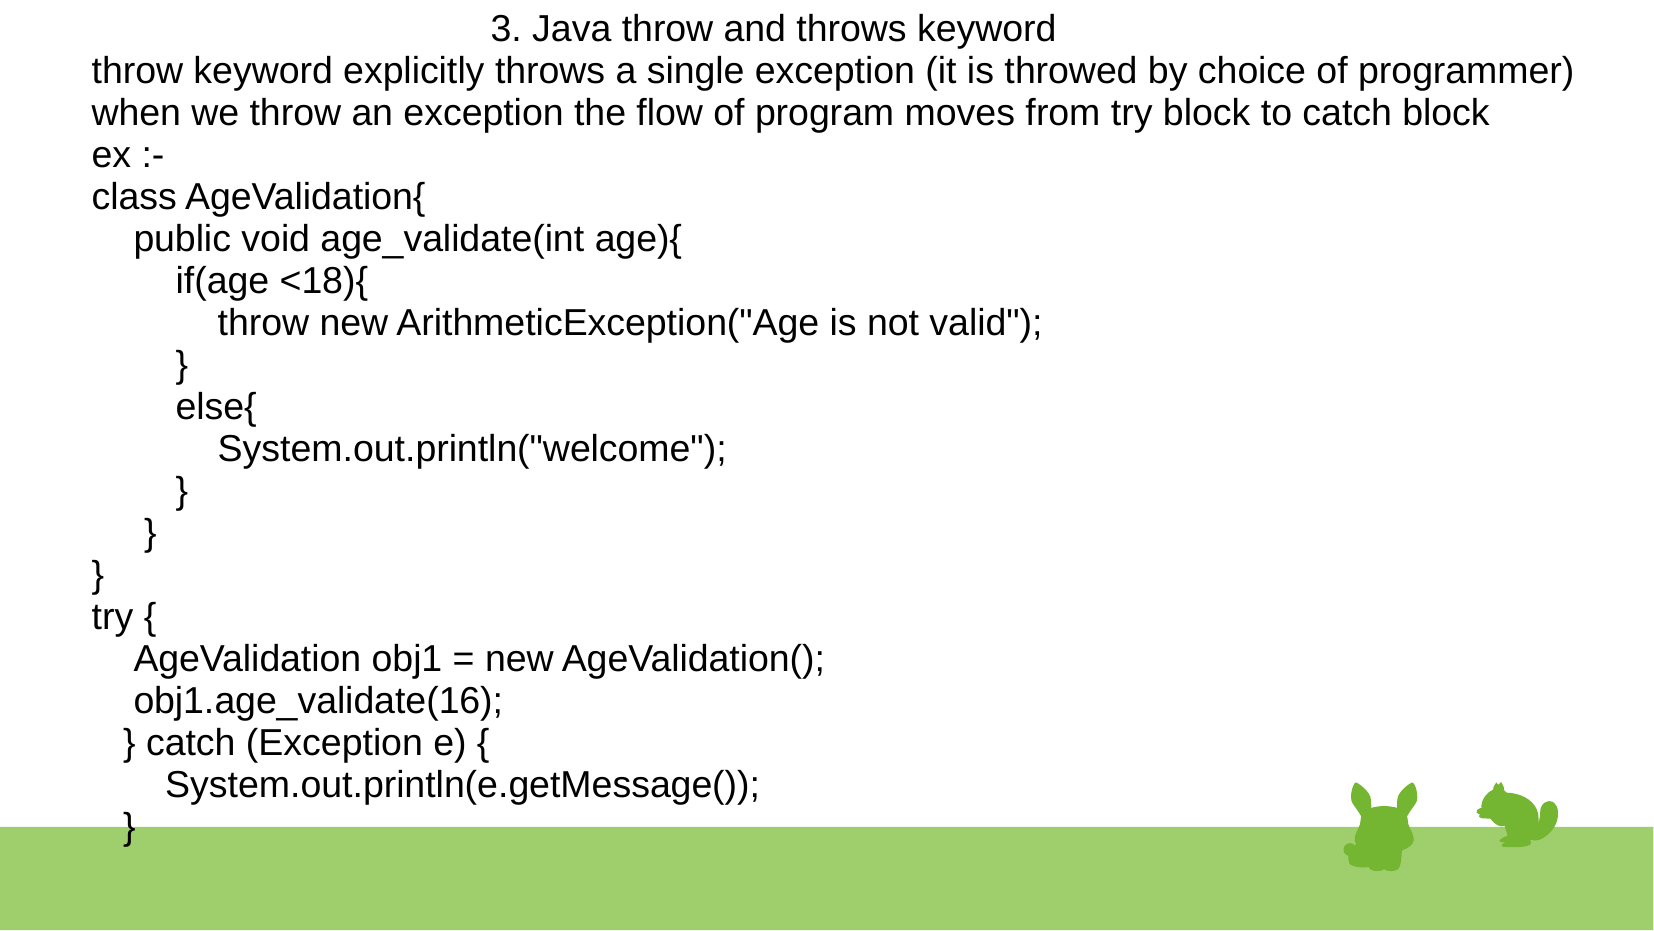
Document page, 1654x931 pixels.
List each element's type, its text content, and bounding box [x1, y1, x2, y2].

text_box 3. Java throw and throws keyword throw keyword explicitly throws a single exception (it is throwed by choice of programmer) when we throw an exception the flow of program moves from try block to catch block ex :- class AgeValidation{ public void age_validate(int age){ if(age <18){ throw new ArithmeticException("Age is not valid"); } else{ System.out.println("welcome"); } } } try { AgeValidation obj1 = new AgeValidation(); obj1.age_validate(16); } catch (Exception e) { System.out.println(e.getMessage()); } [76, 0, 1590, 896]
